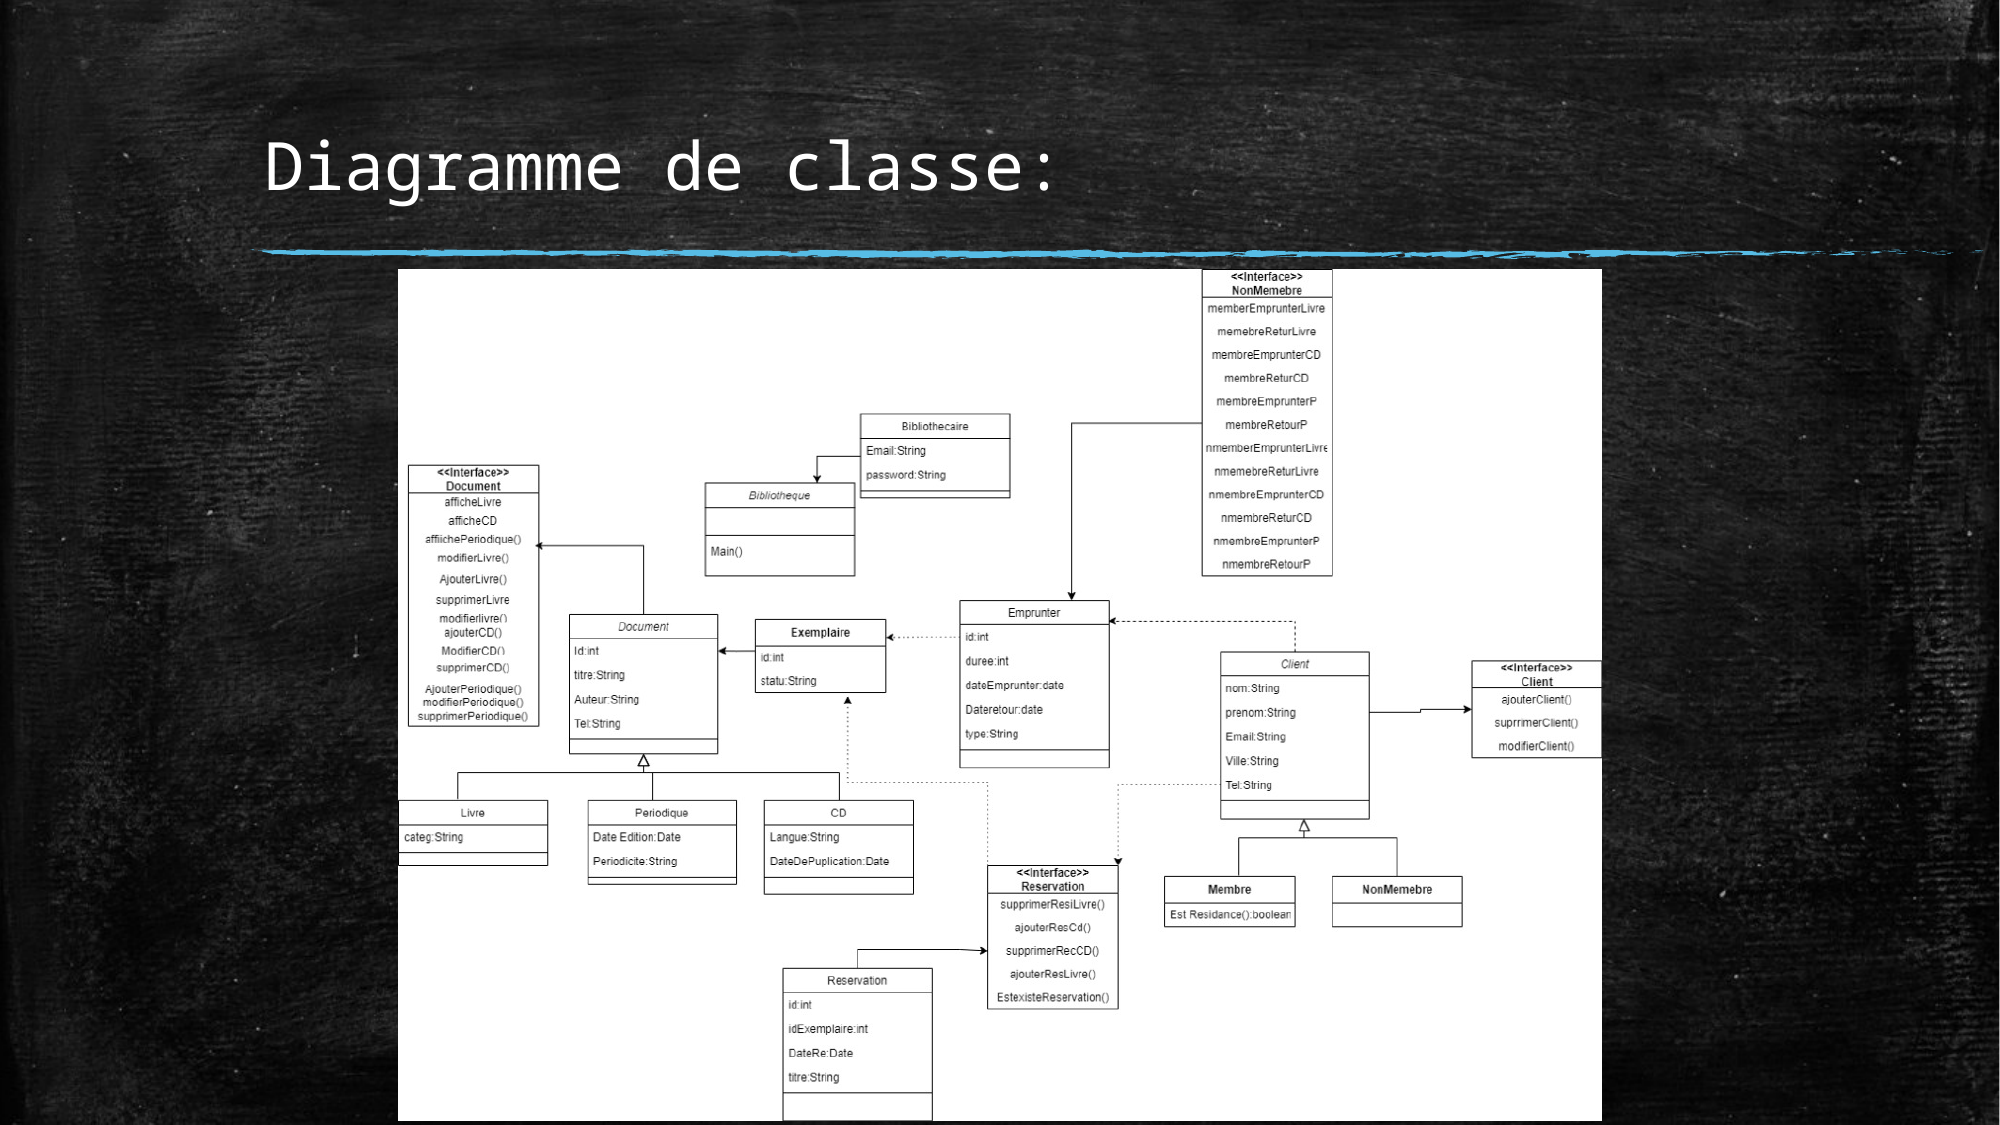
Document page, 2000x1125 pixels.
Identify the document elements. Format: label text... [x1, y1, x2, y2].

title Diagramme de classe: [249, 45, 1788, 213]
picture [398, 270, 1602, 1121]
